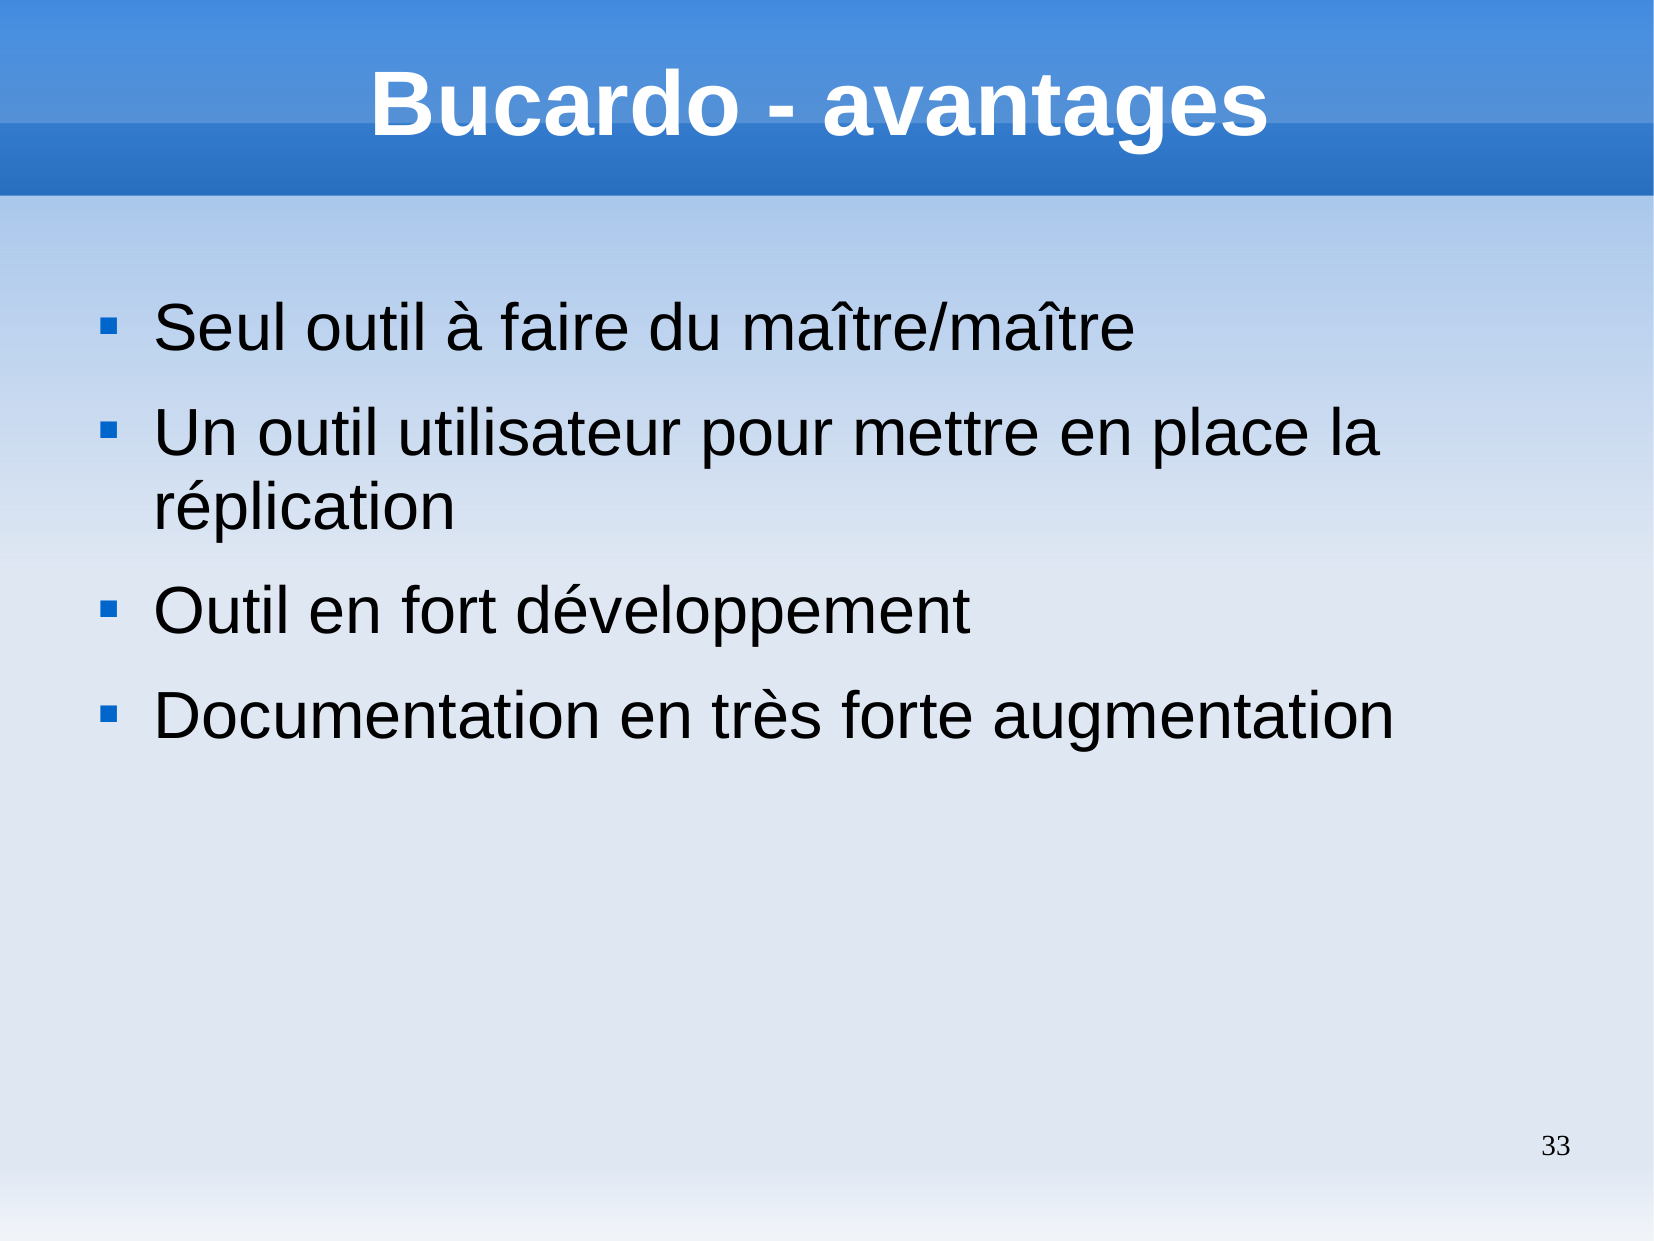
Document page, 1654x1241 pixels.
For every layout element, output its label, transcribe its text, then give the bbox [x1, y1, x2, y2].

title Bucardo - avantages [76, 7, 1565, 200]
picture [0, 0, 1654, 1241]
list Seul outil à faire du maître/maître Un outil utilisateur pour mettre en place la réplication Outil en fort développement Documentation en très forte augmentation [82, 290, 1571, 1094]
